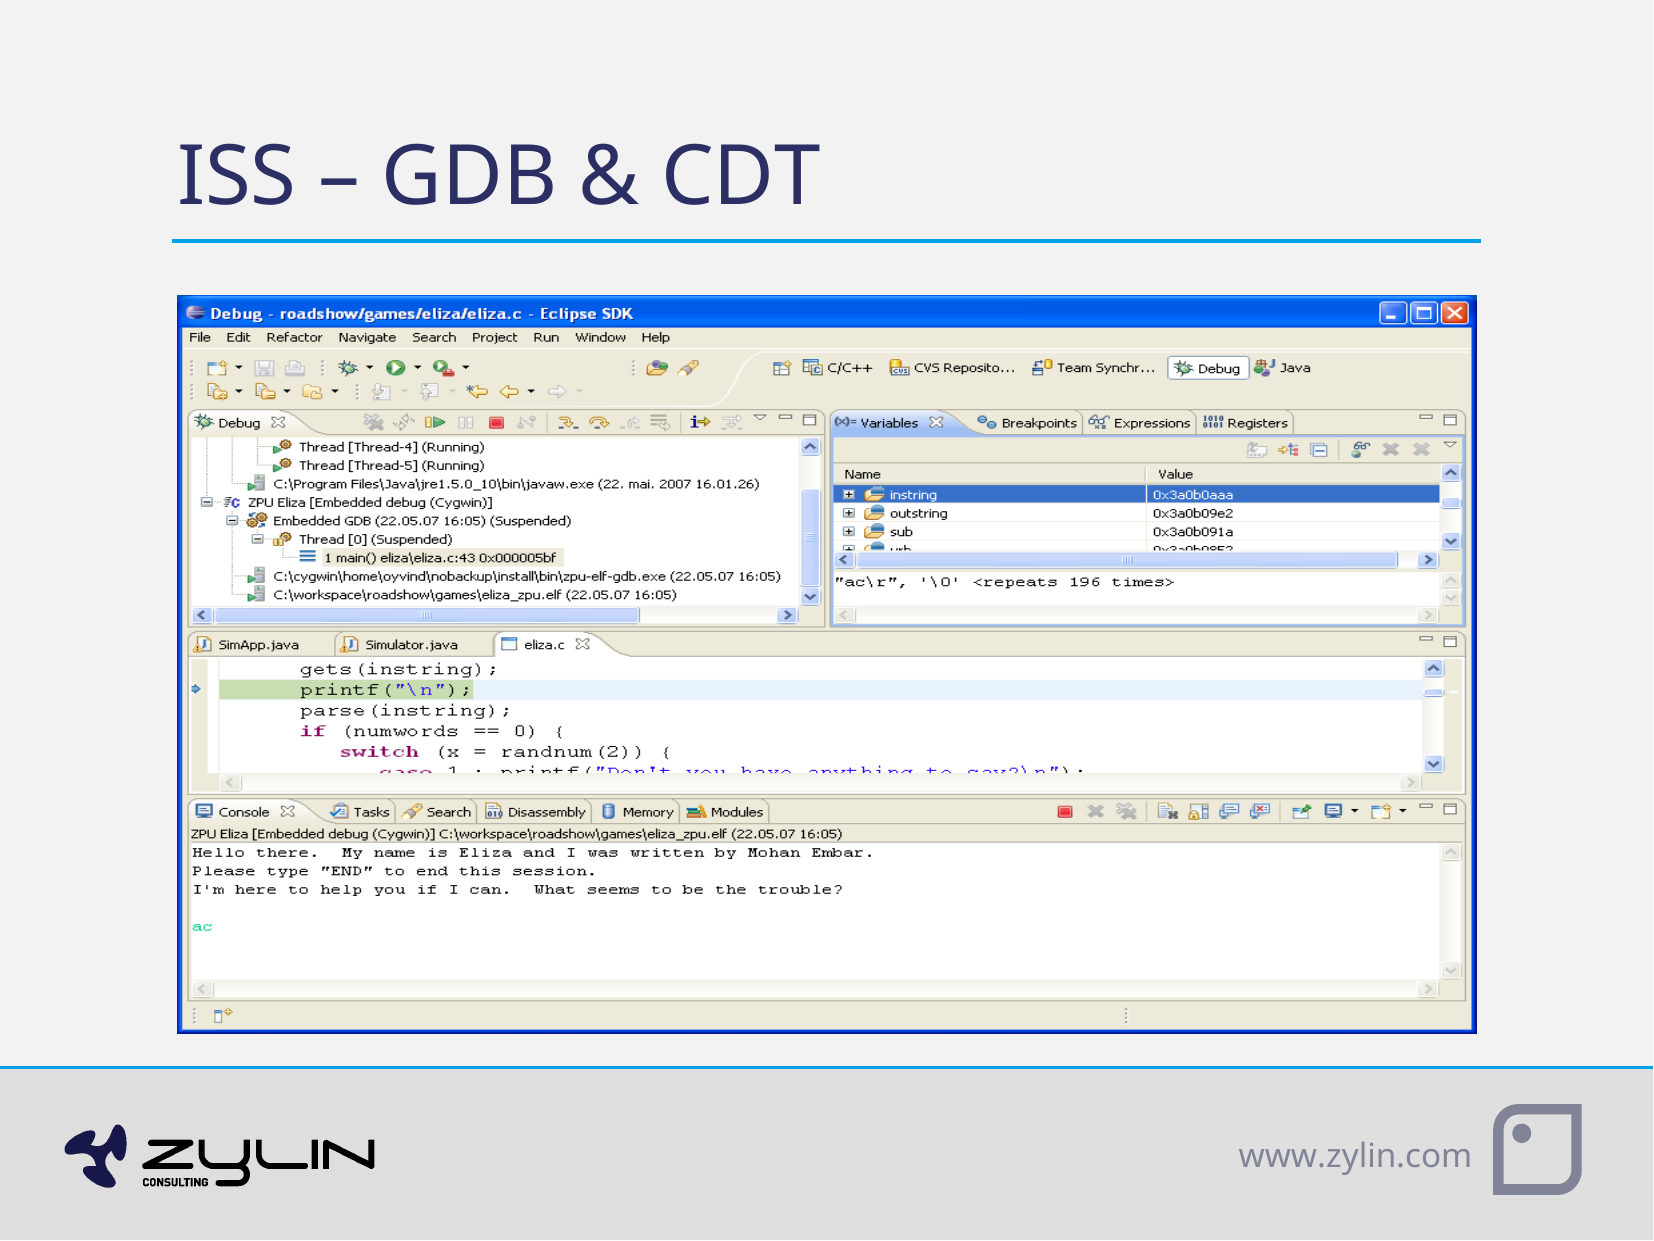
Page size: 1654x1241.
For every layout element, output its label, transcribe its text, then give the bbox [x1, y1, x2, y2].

title ISS – GDB & CDT [177, 122, 1493, 223]
picture [20, 1104, 432, 1200]
picture [177, 295, 1477, 1034]
